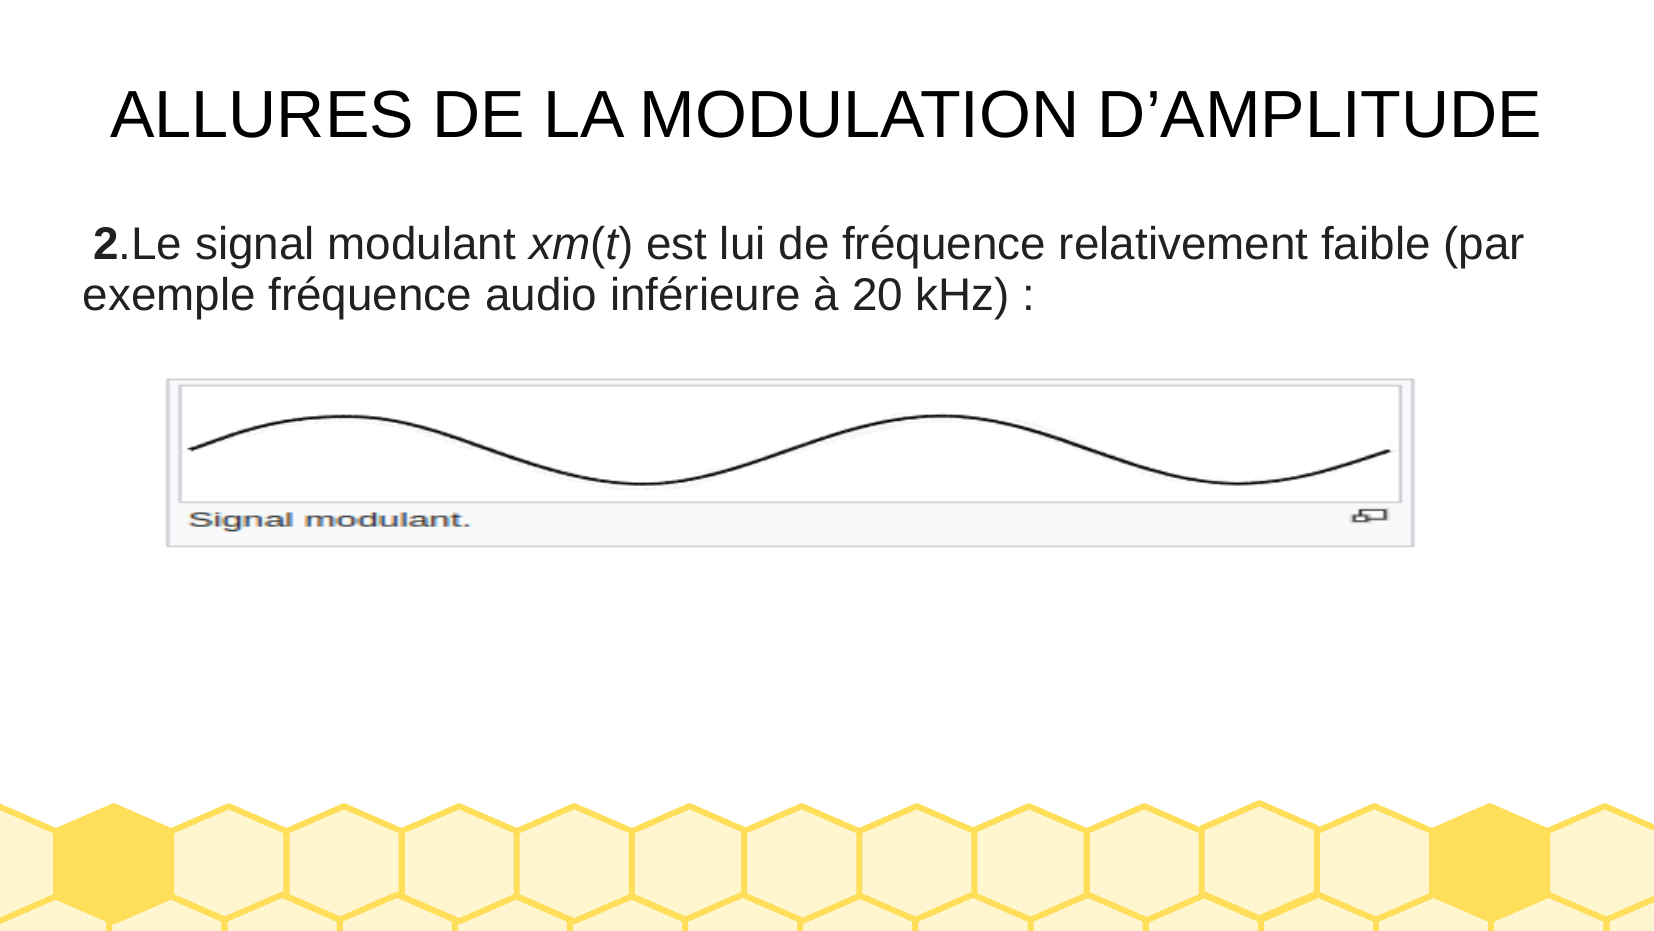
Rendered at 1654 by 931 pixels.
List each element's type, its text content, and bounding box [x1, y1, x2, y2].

list 2.Le signal modulant xm(t) est lui de fréquence relativement faible (par exemple fréquence audio inférieure à 20 kHz) : [82, 217, 1571, 758]
picture [118, 371, 1477, 560]
title ALLURES DE LA MODULATION D’AMPLITUDE [82, 37, 1571, 193]
